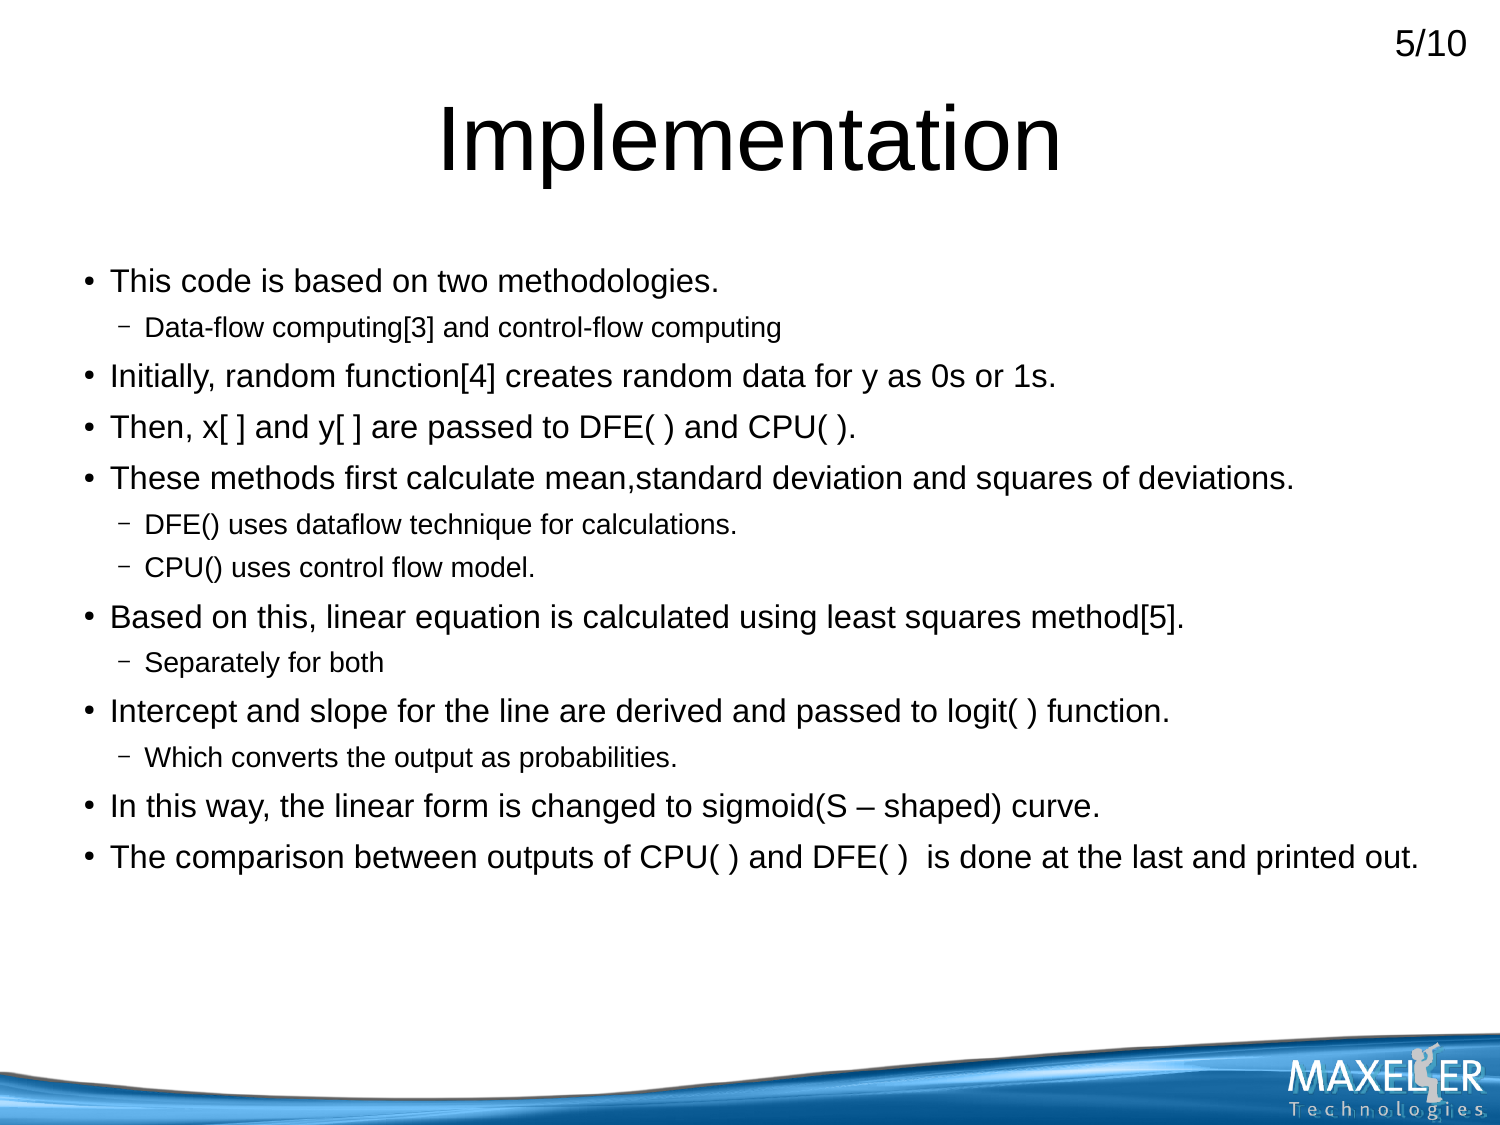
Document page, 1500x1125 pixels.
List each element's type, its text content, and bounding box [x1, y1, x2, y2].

list This code is based on two methodologies. Data-flow computing[3] and control-flow computing Initially, random function[4] creates random data for y as 0s or 1s. Then, x[ ] and y[ ] are passed to DFE( ) and CPU( ). These methods first calculate mean,standard deviation and squares of deviations. DFE() uses dataflow technique for calculations. CPU() uses control flow model. Based on this, linear equation is calculated using least squares method[5]. Separately for both Intercept and slope for the line are derived and passed to logit( ) function. Which converts the output as probabilities. In this way, the linear form is changed to sigmoid(S – shaped) curve. The comparison between outputs of CPU( ) and DFE( ) is done at the last and printed out. [75, 263, 1425, 916]
picture [0, 1023, 1500, 1125]
text_box 5/10 [1380, 15, 1486, 72]
title Implementation [75, 44, 1425, 233]
